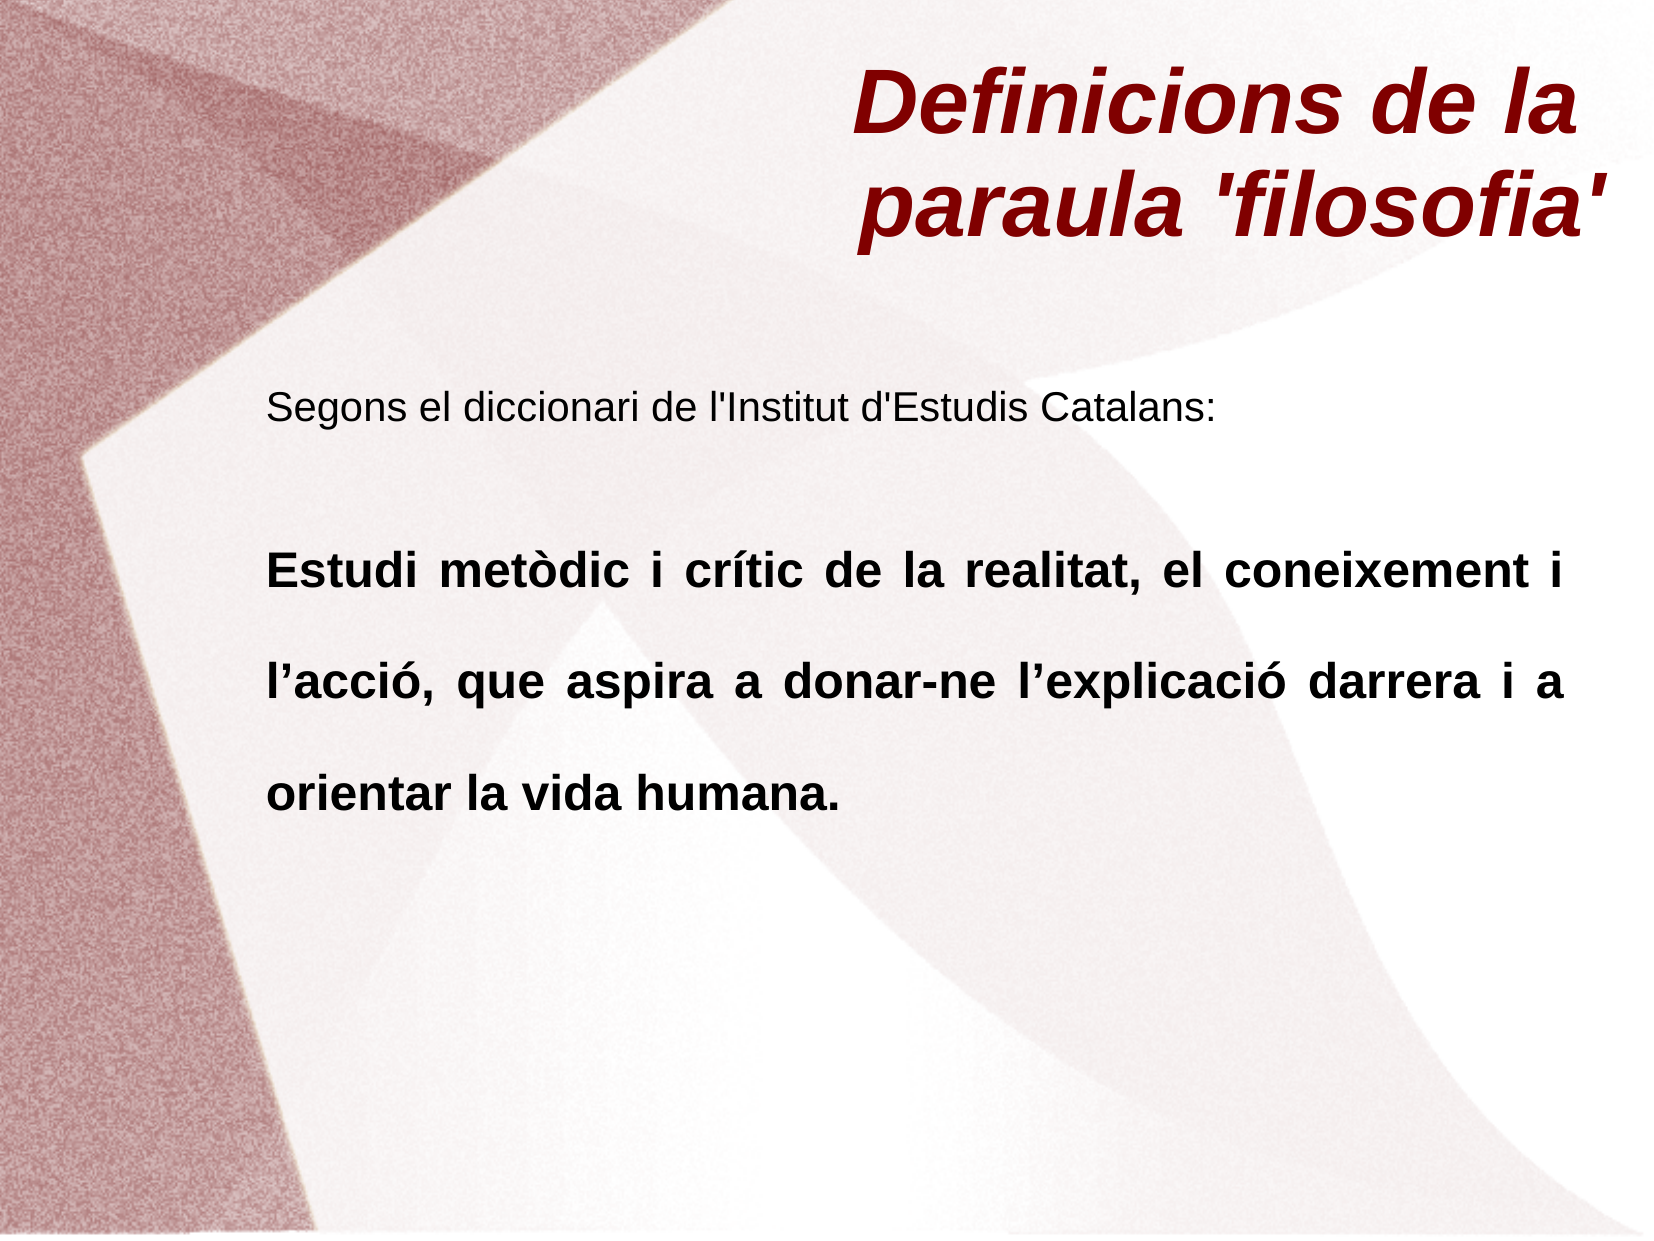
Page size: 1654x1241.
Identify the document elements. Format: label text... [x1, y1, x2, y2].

picture [0, 0, 1654, 1241]
list Title [324, 0, 1601, 95]
text_box Segons el diccionari de l'Institut d'Estudis Catalans: Estudi metòdic i crític de la realitat, el coneixement i l’acció, que aspira a donar-ne l’explicació darrera i a orientar la vida humana. [265, 383, 1565, 829]
title Definicions de la paraula 'filosofia' [596, 49, 1607, 257]
